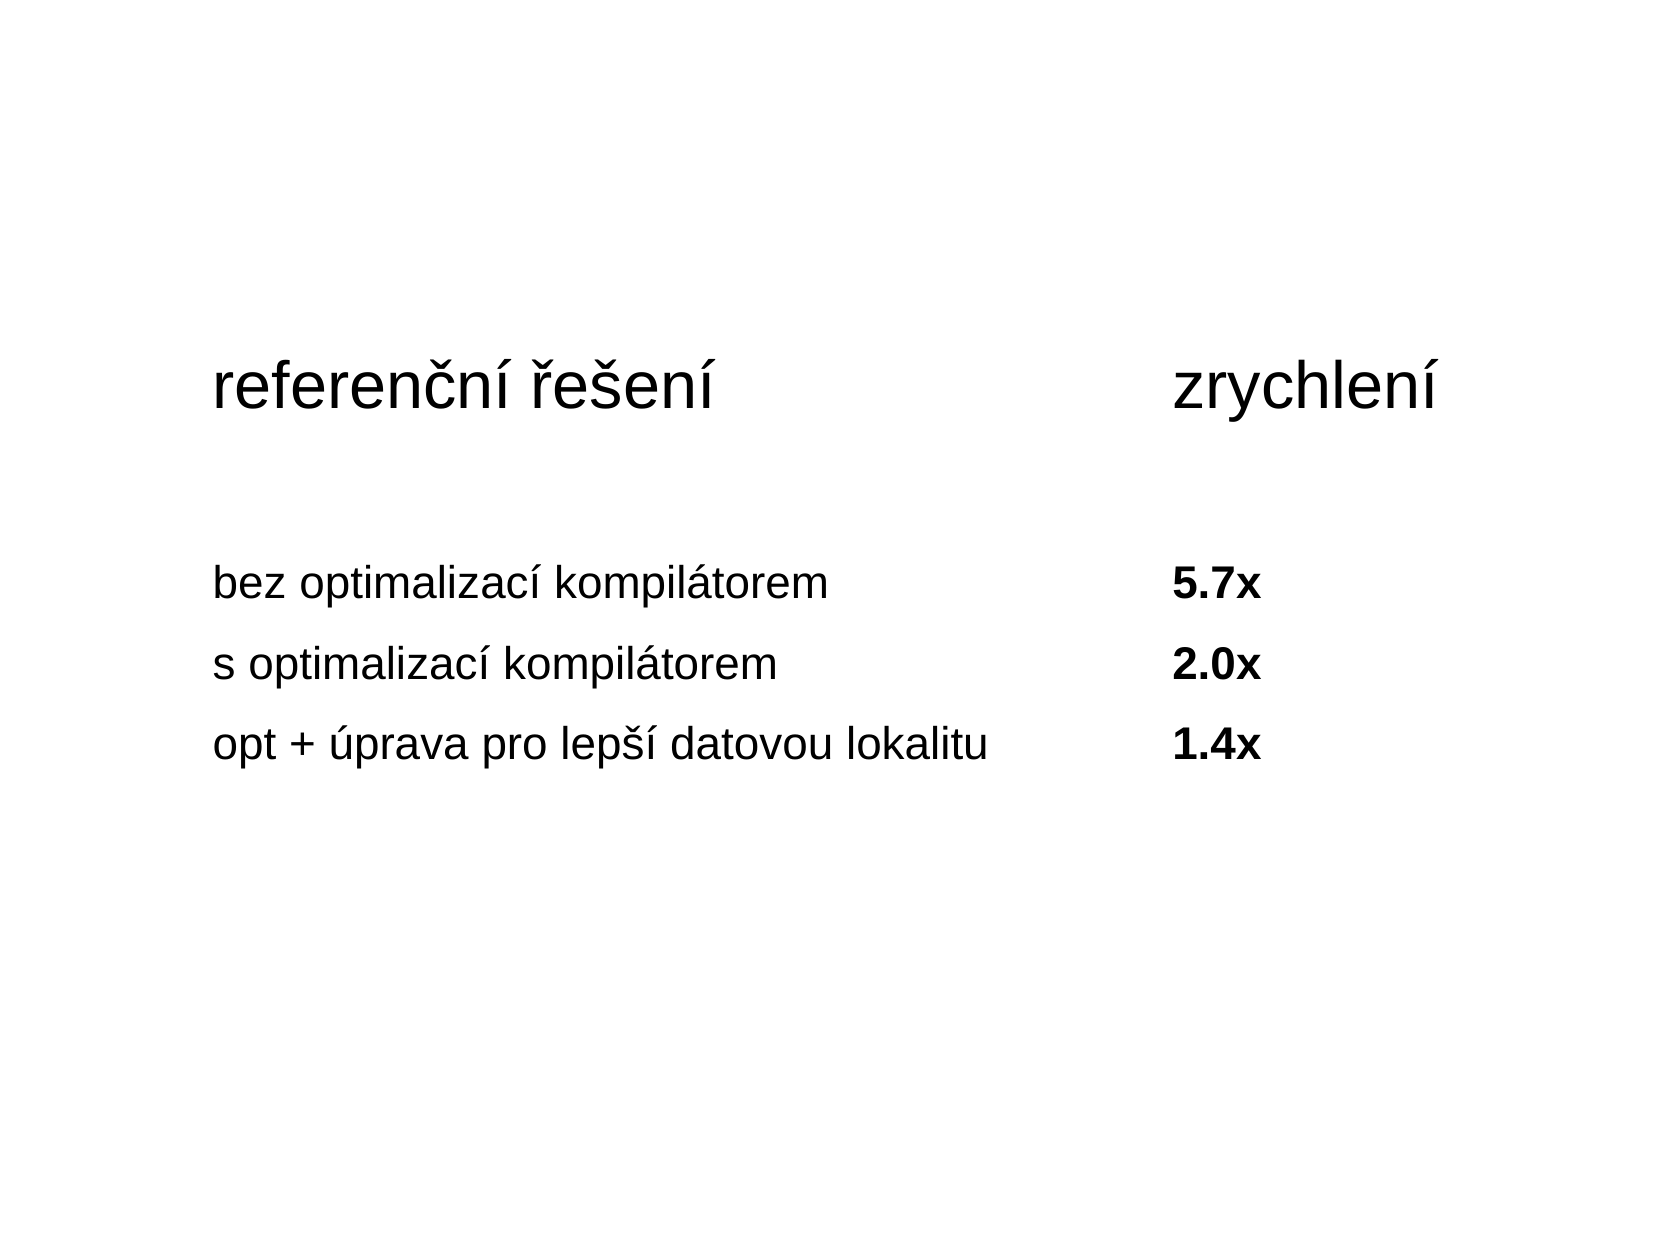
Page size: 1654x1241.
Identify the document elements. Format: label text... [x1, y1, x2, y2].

list referenční řešení zrychlení bez optimalizací kompilátorem 5.7x s optimalizací kompilátorem 2.0x opt + úprava pro lepší datovou lokalitu 1.4x [141, 348, 1512, 892]
